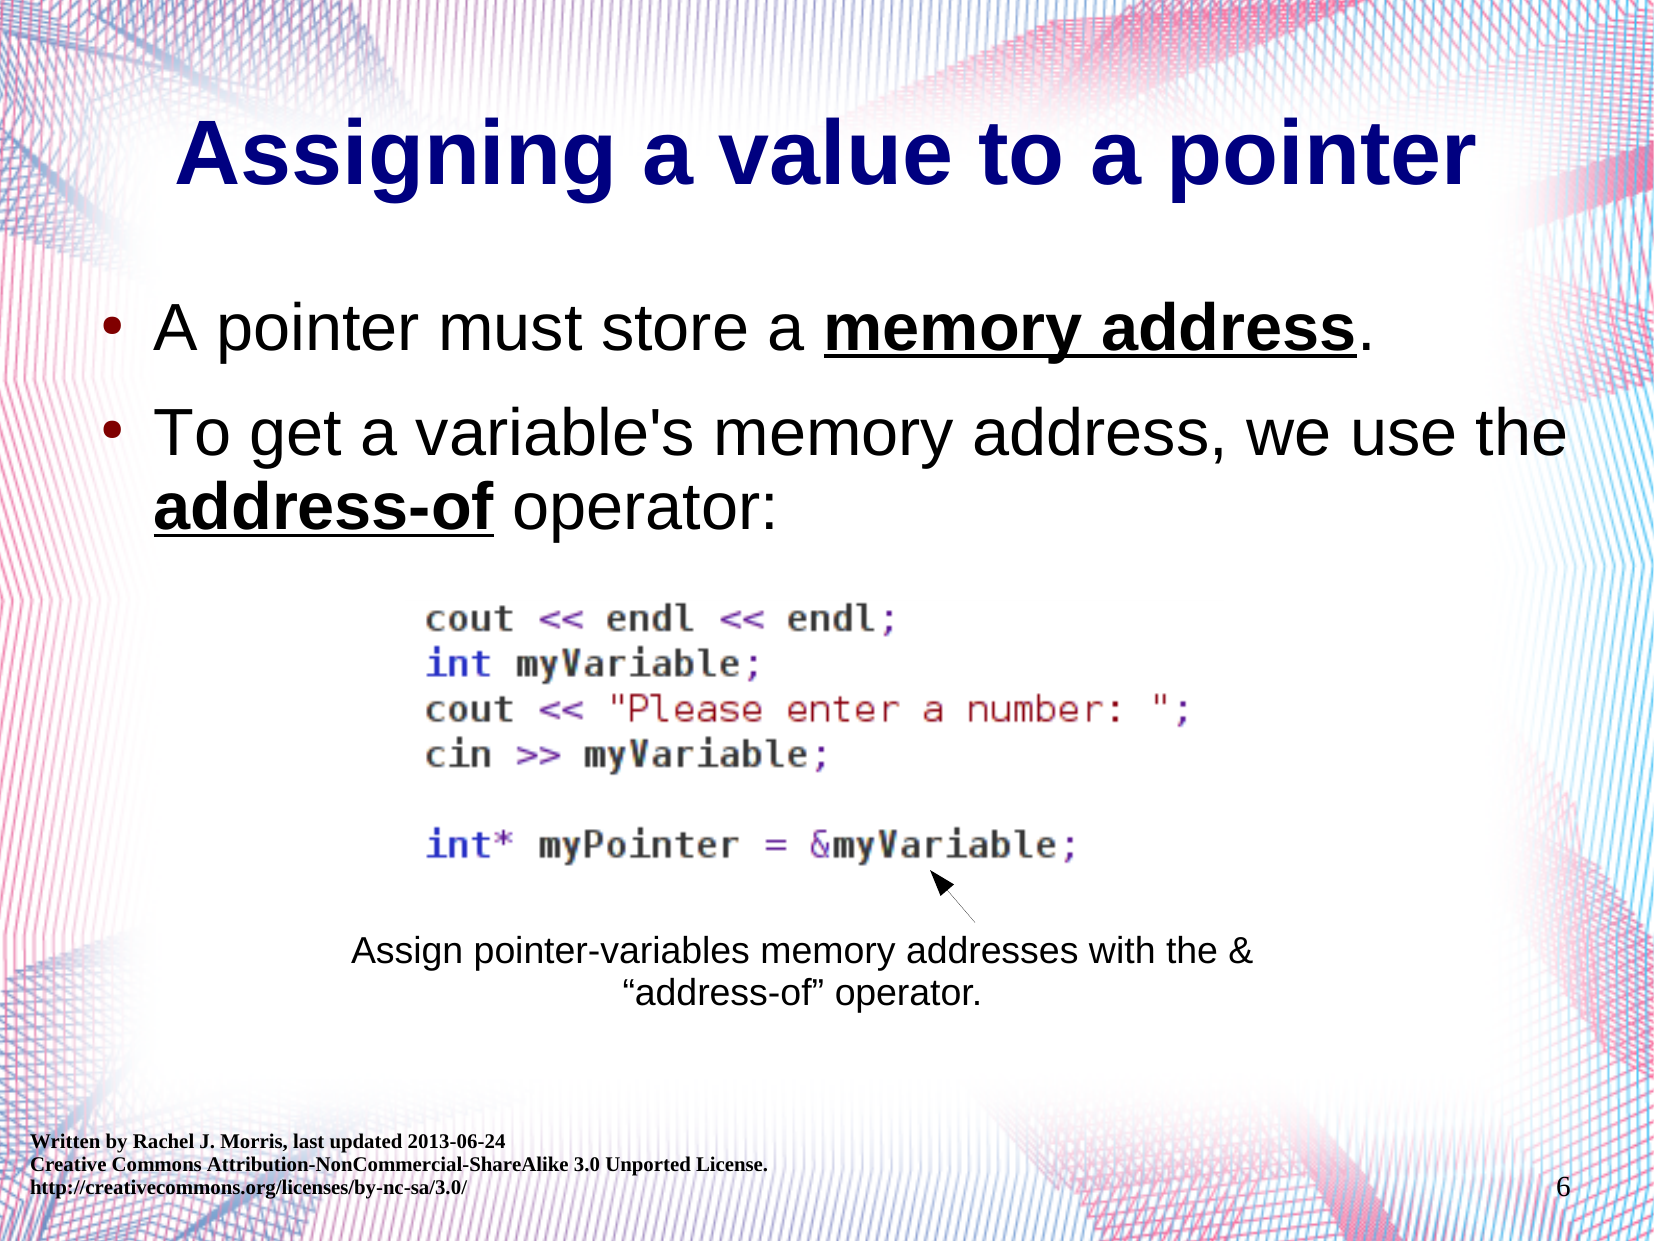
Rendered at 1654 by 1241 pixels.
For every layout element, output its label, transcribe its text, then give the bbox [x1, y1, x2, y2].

list A pointer must store a memory address. To get a variable's memory address, we use the address-of operator: [82, 290, 1571, 1010]
picture [0, 0, 1654, 1241]
title Assigning a value to a pointer [82, 49, 1571, 257]
text_box Assign pointer-variables memory addresses with the & “address-of” operator. [285, 922, 1321, 1022]
